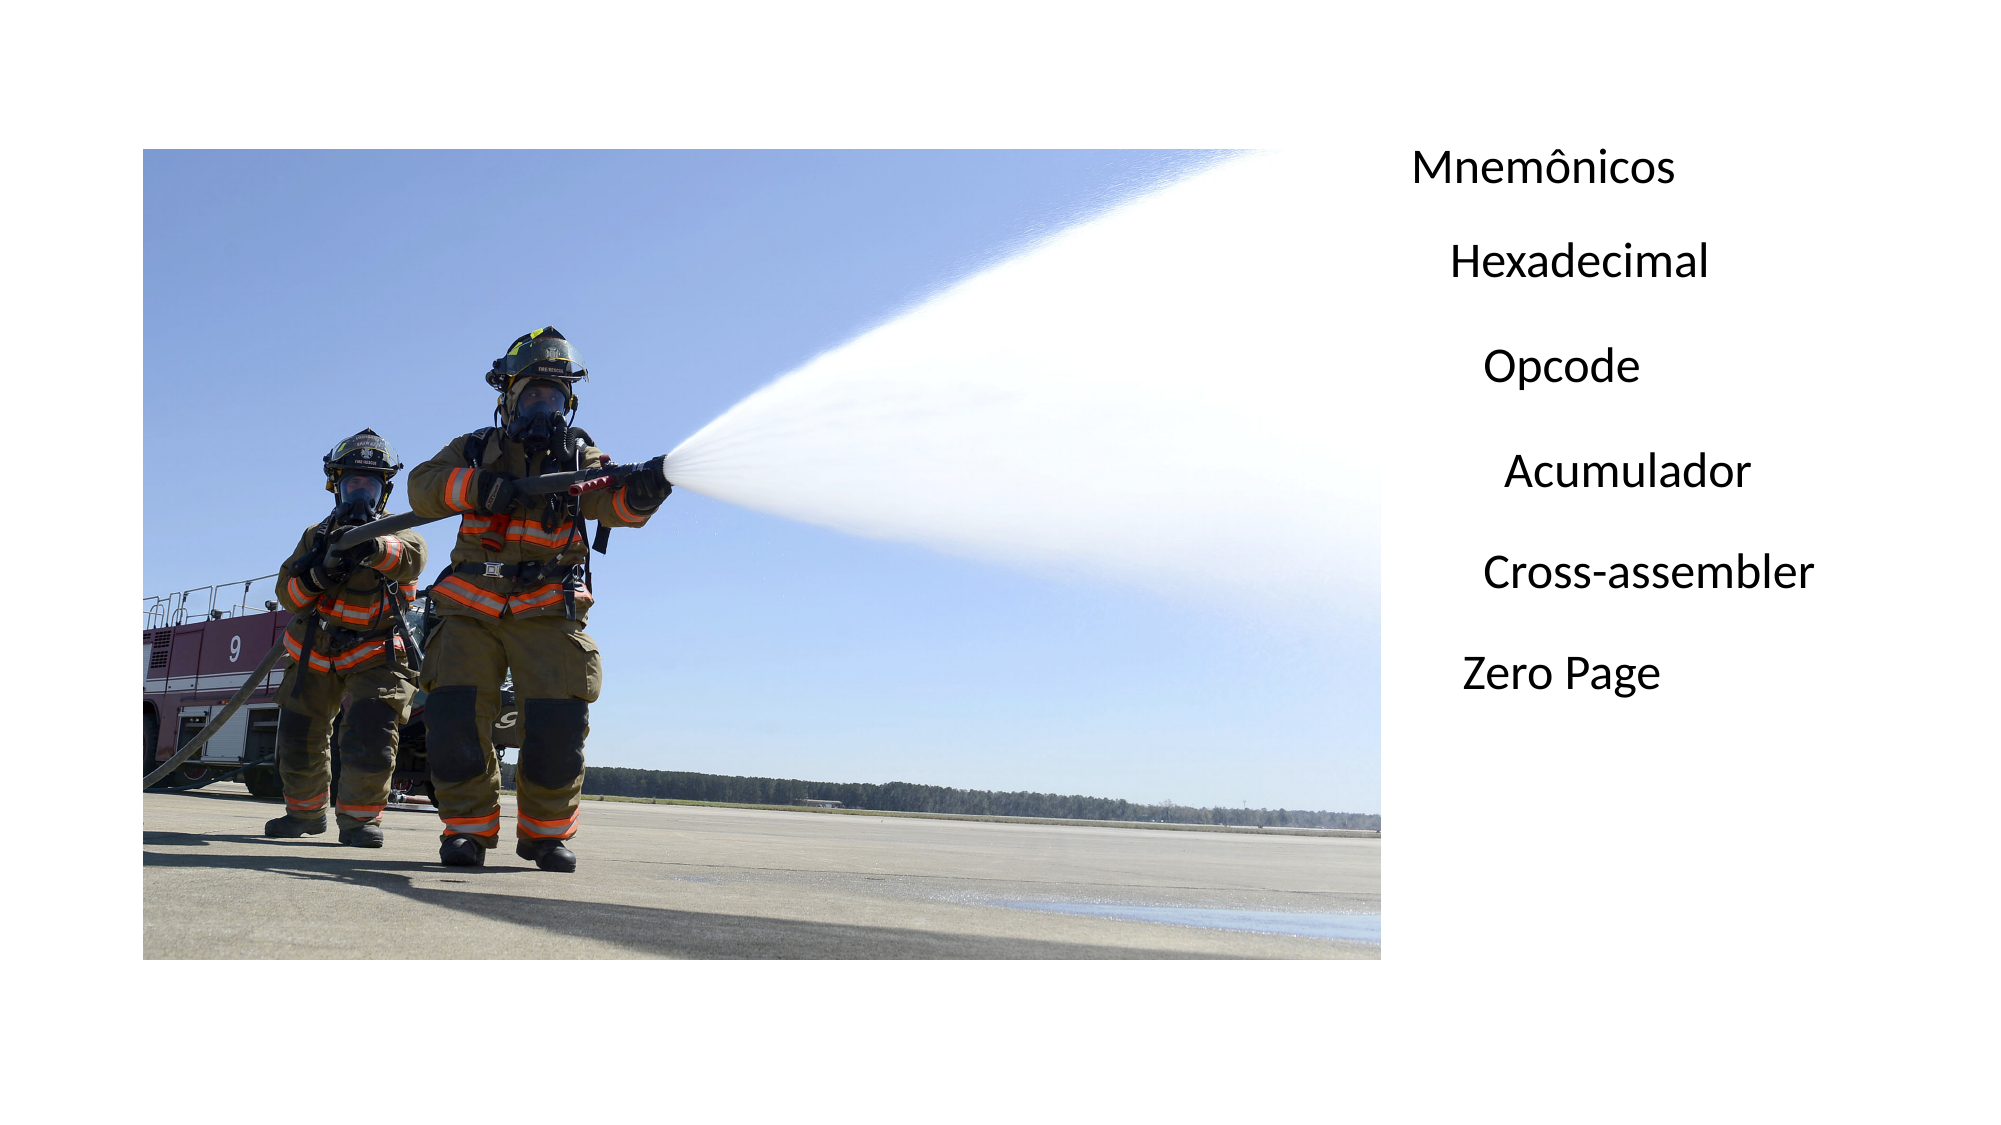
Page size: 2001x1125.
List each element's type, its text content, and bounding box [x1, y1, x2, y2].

text_box Zero Page [1447, 632, 1731, 708]
text_box Acumulador [1489, 429, 1835, 506]
text_box Mnemônicos [1396, 125, 1731, 202]
picture [143, 149, 1381, 961]
text_box Cross-assembler [1468, 530, 1913, 607]
text_box Hexadecimal [1435, 220, 1791, 297]
text_box Opcode [1468, 324, 1690, 401]
